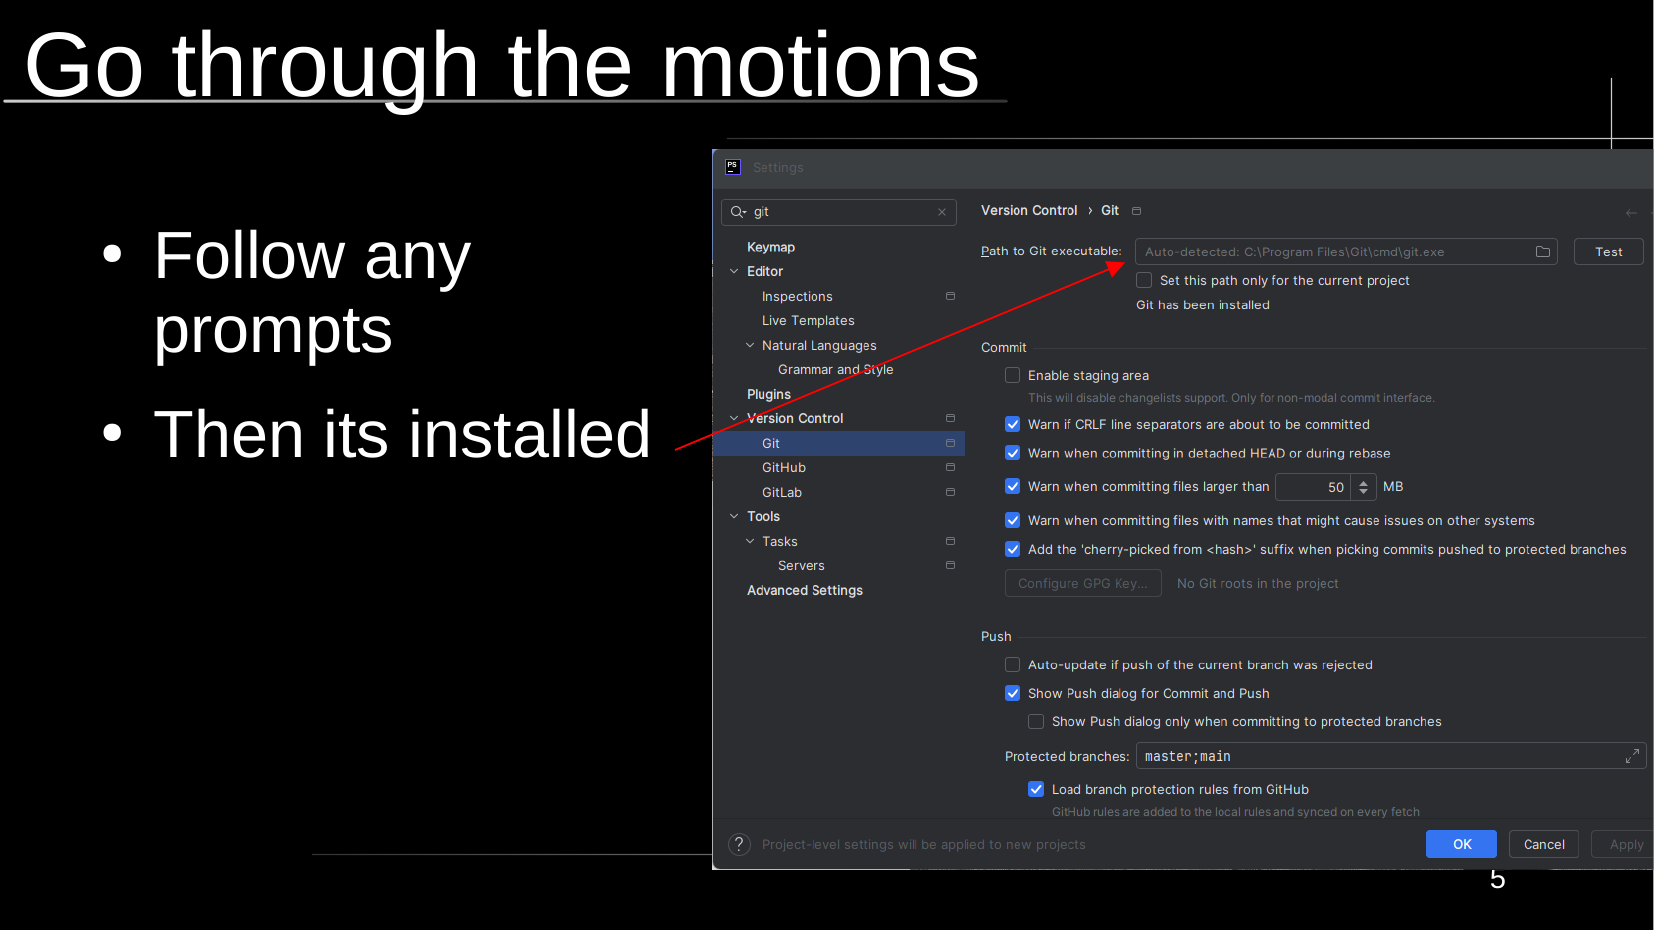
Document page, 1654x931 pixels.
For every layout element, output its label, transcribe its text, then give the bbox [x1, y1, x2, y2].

picture [712, 149, 1654, 870]
list Follow any prompts Then its installed [82, 217, 712, 758]
title Go through the motions [23, 11, 1589, 119]
